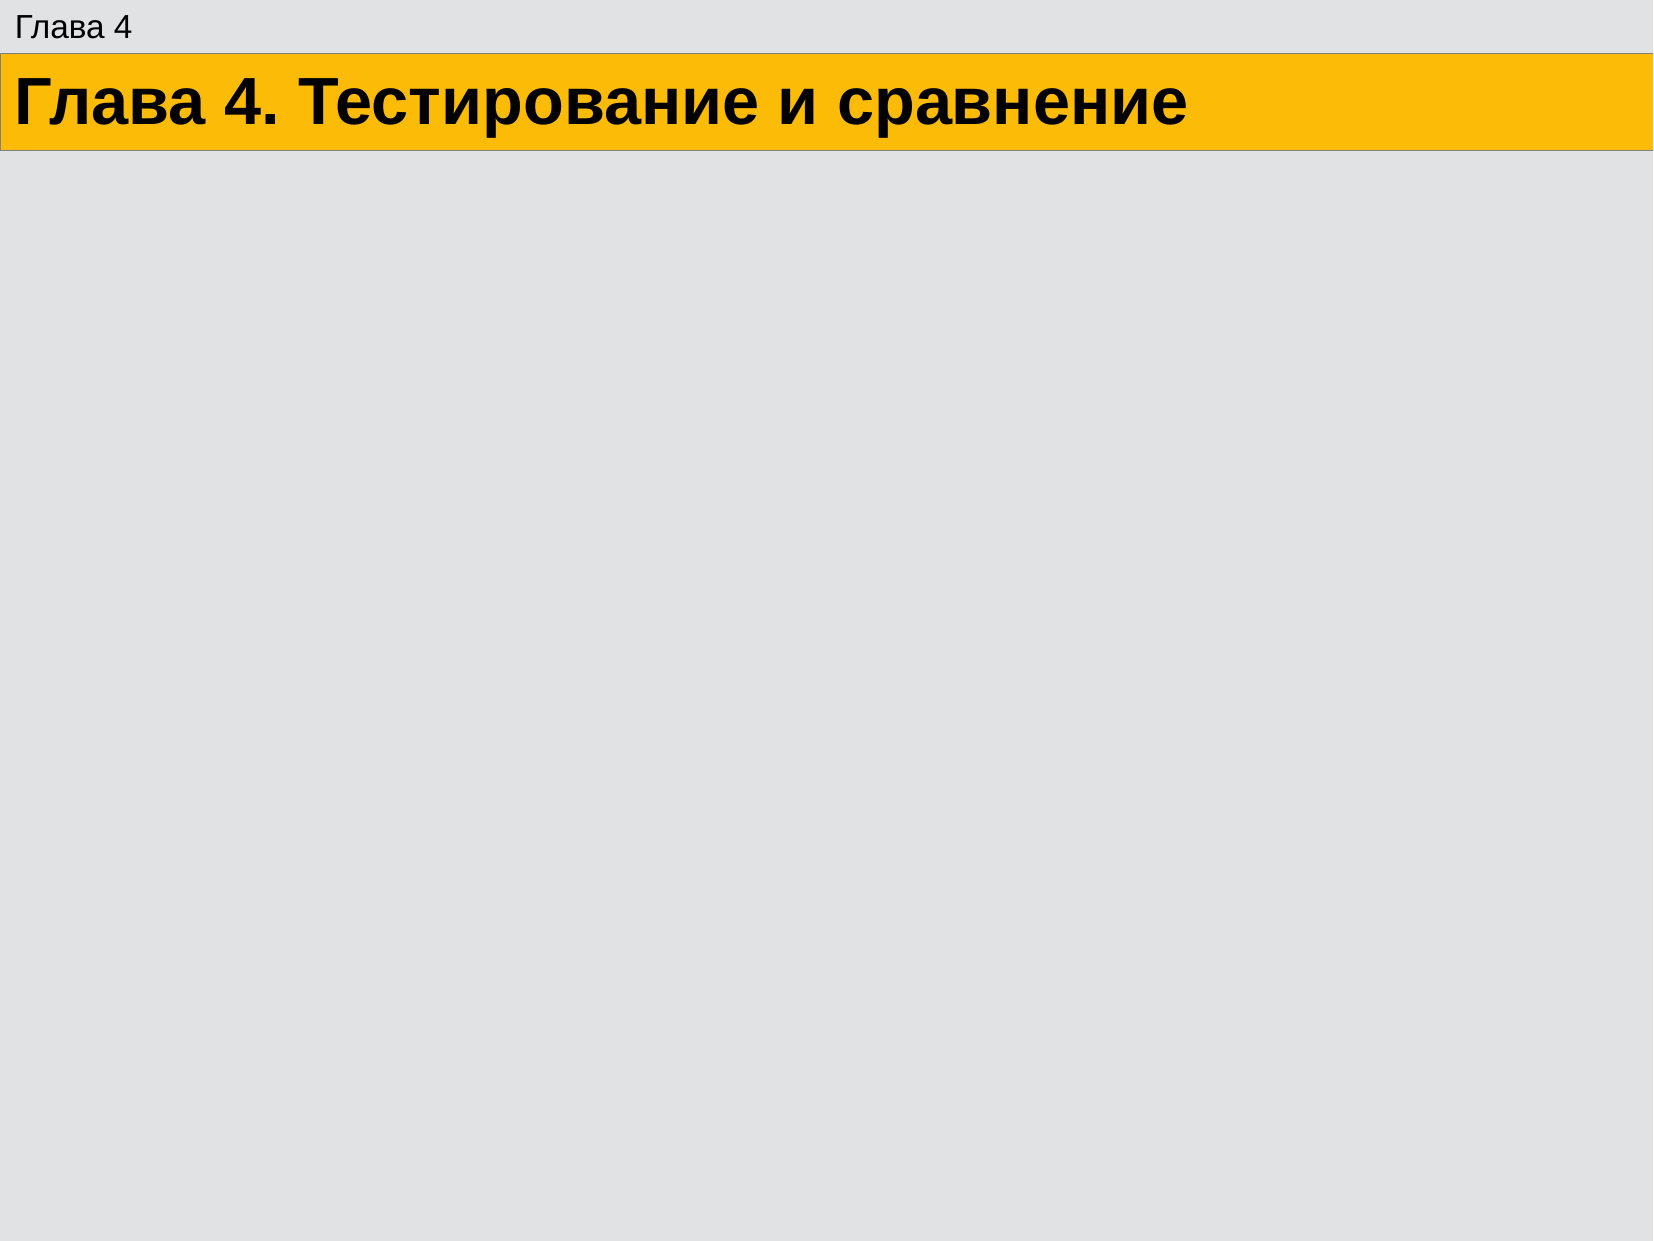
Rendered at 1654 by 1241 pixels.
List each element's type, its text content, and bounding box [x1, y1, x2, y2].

text_box Глава 4 [0, 1, 129, 58]
text_box Глава 4. Тестирование и сравнение [0, 53, 1653, 151]
